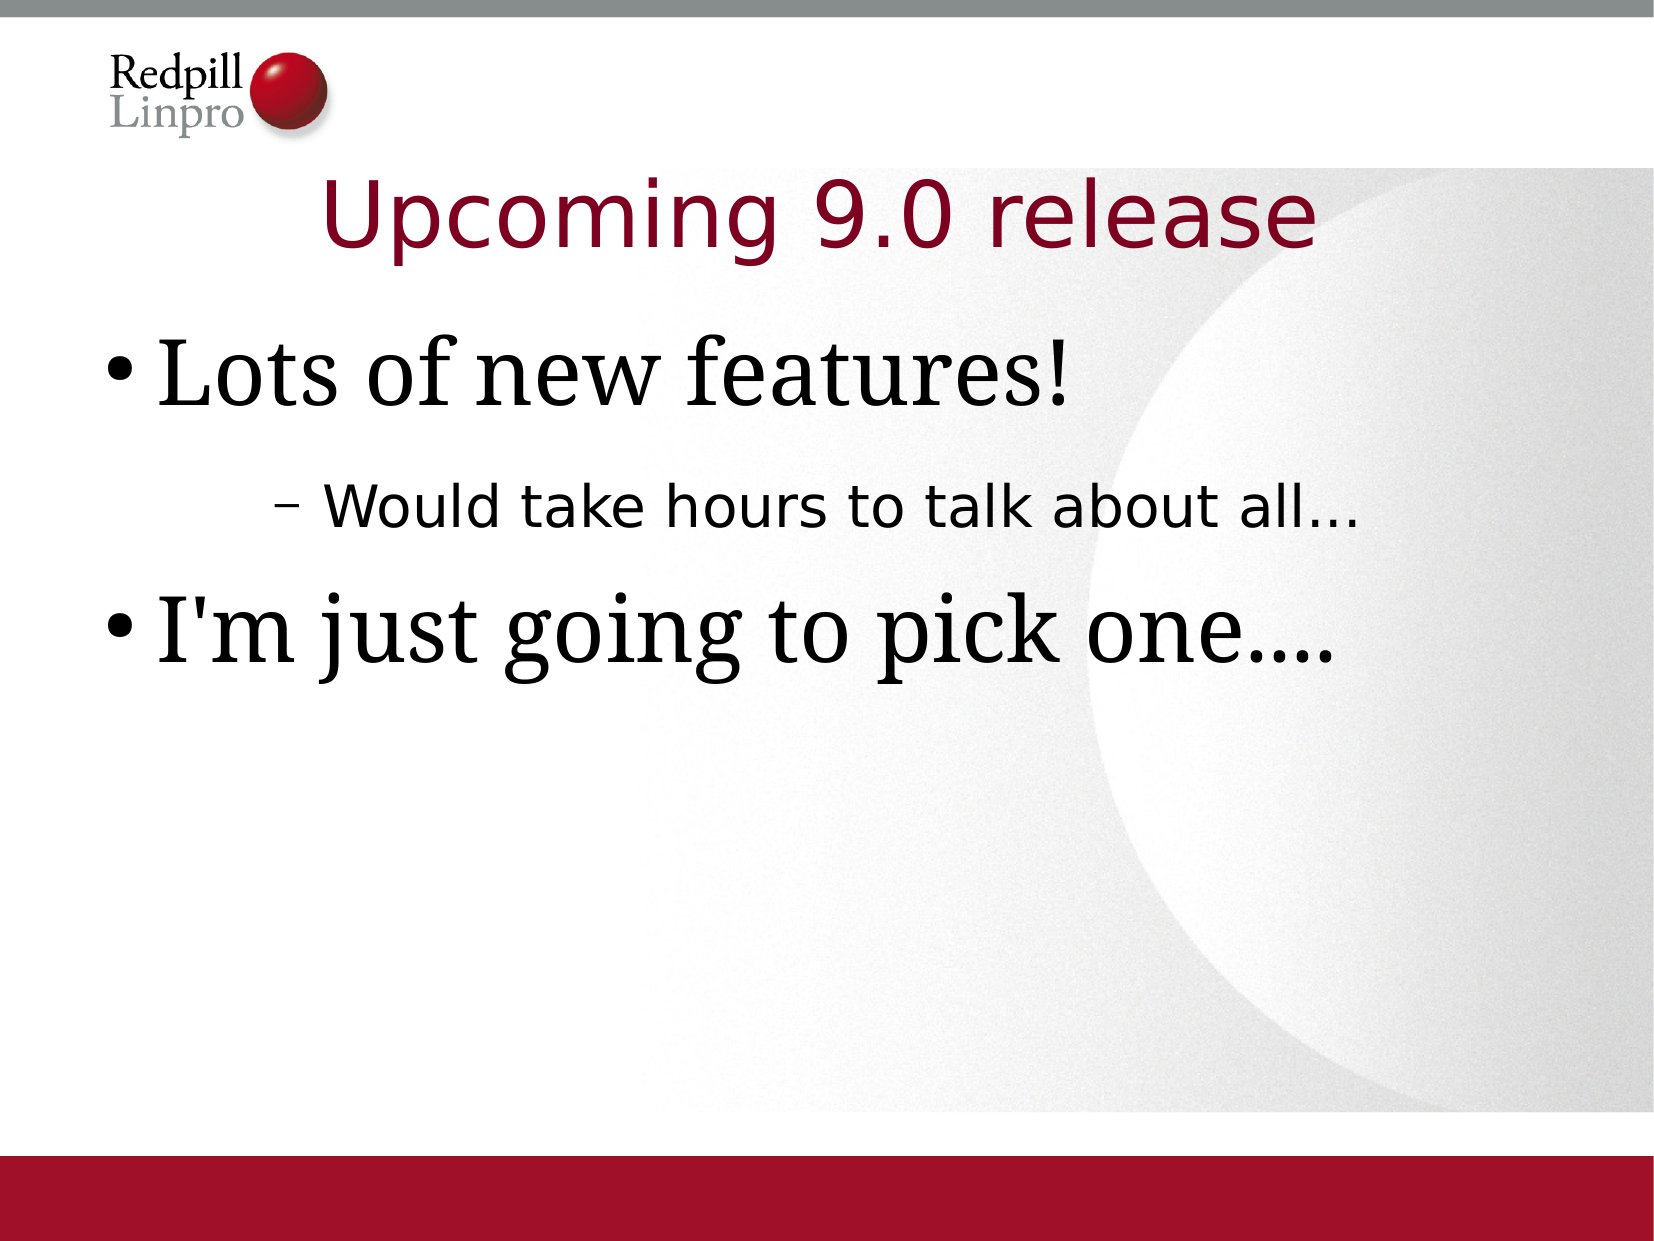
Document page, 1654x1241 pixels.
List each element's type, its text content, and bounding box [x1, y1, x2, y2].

list Lots of new features! Would take hours to talk about all... I'm just going to pick one.... [85, 307, 1574, 1112]
title Upcoming 9.0 release [76, 140, 1565, 293]
picture [0, 0, 1654, 1241]
